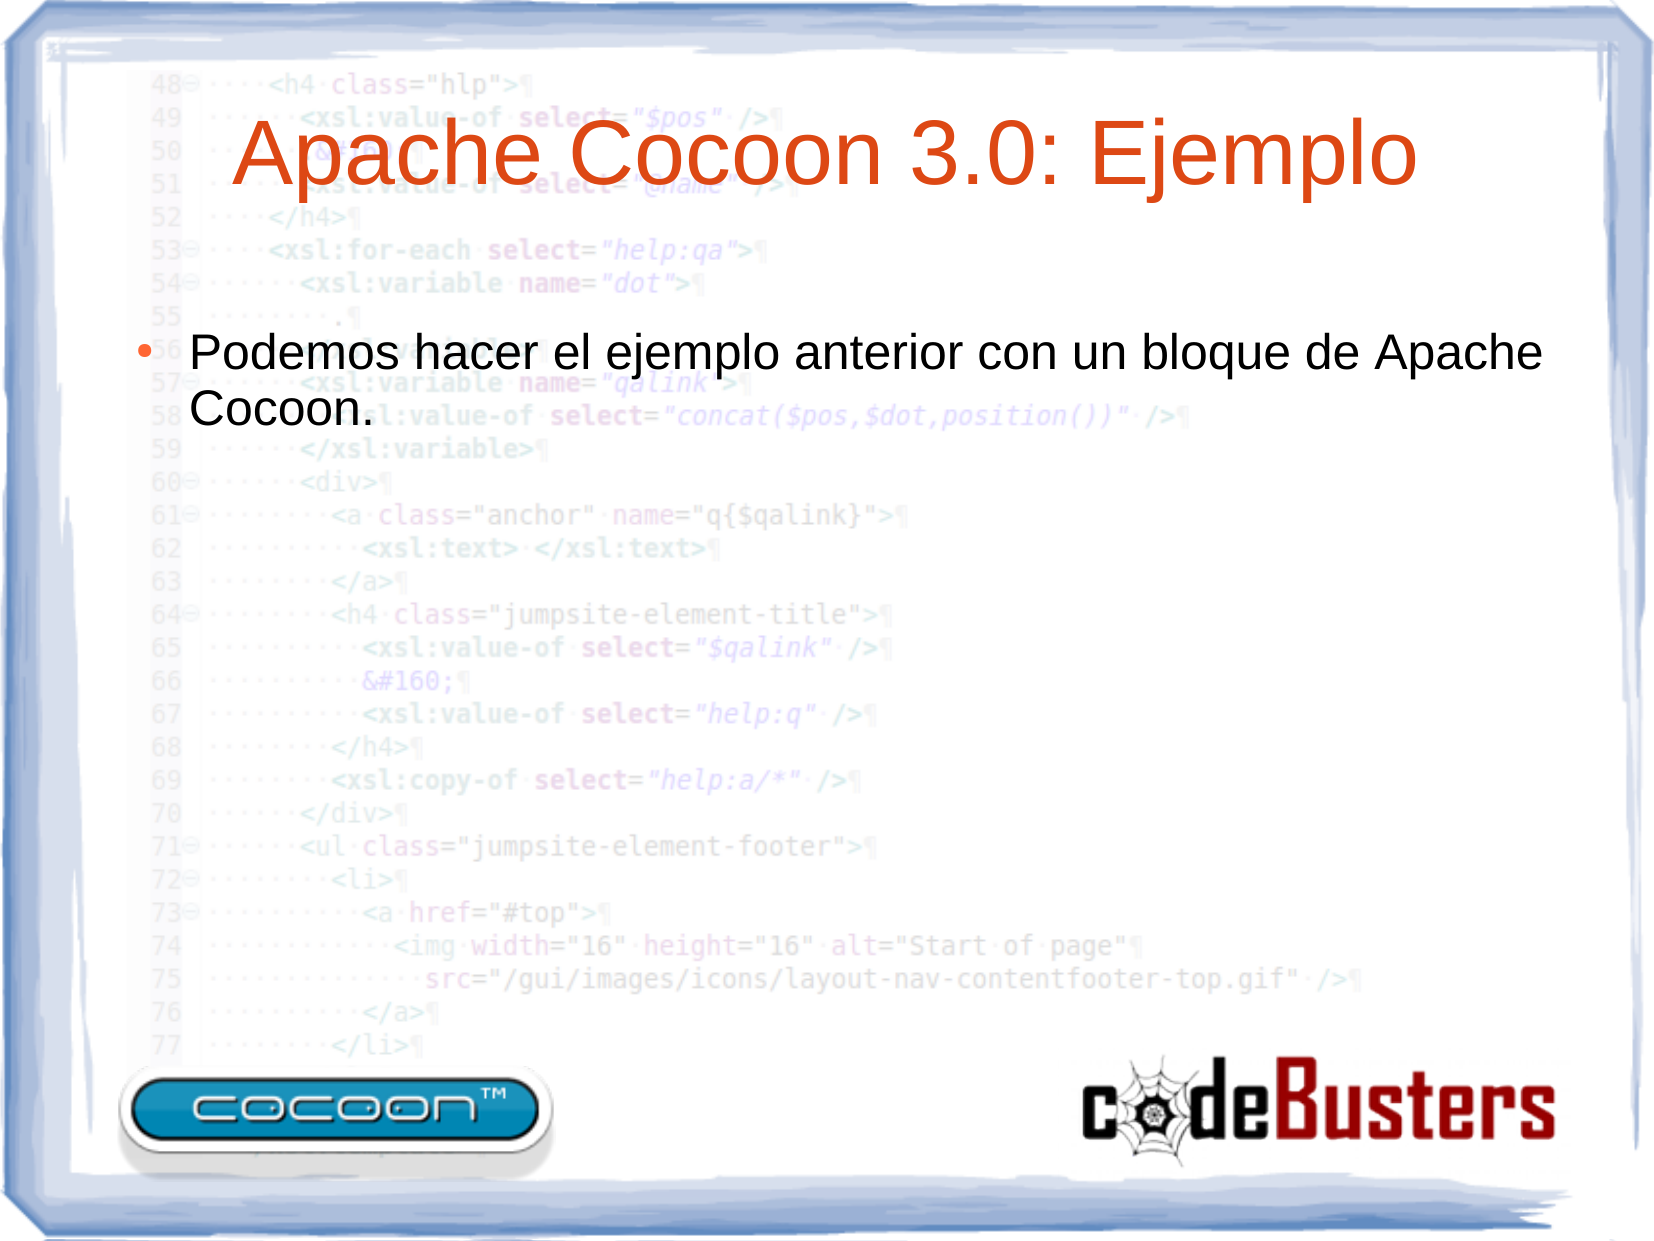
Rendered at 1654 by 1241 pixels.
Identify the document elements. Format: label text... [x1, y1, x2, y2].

picture [0, 0, 1654, 1241]
title Apache Cocoon 3.0: Ejemplo [82, 49, 1571, 257]
list Podemos hacer el ejemplo anterior con un bloque de Apache Cocoon. [118, 324, 1571, 1045]
